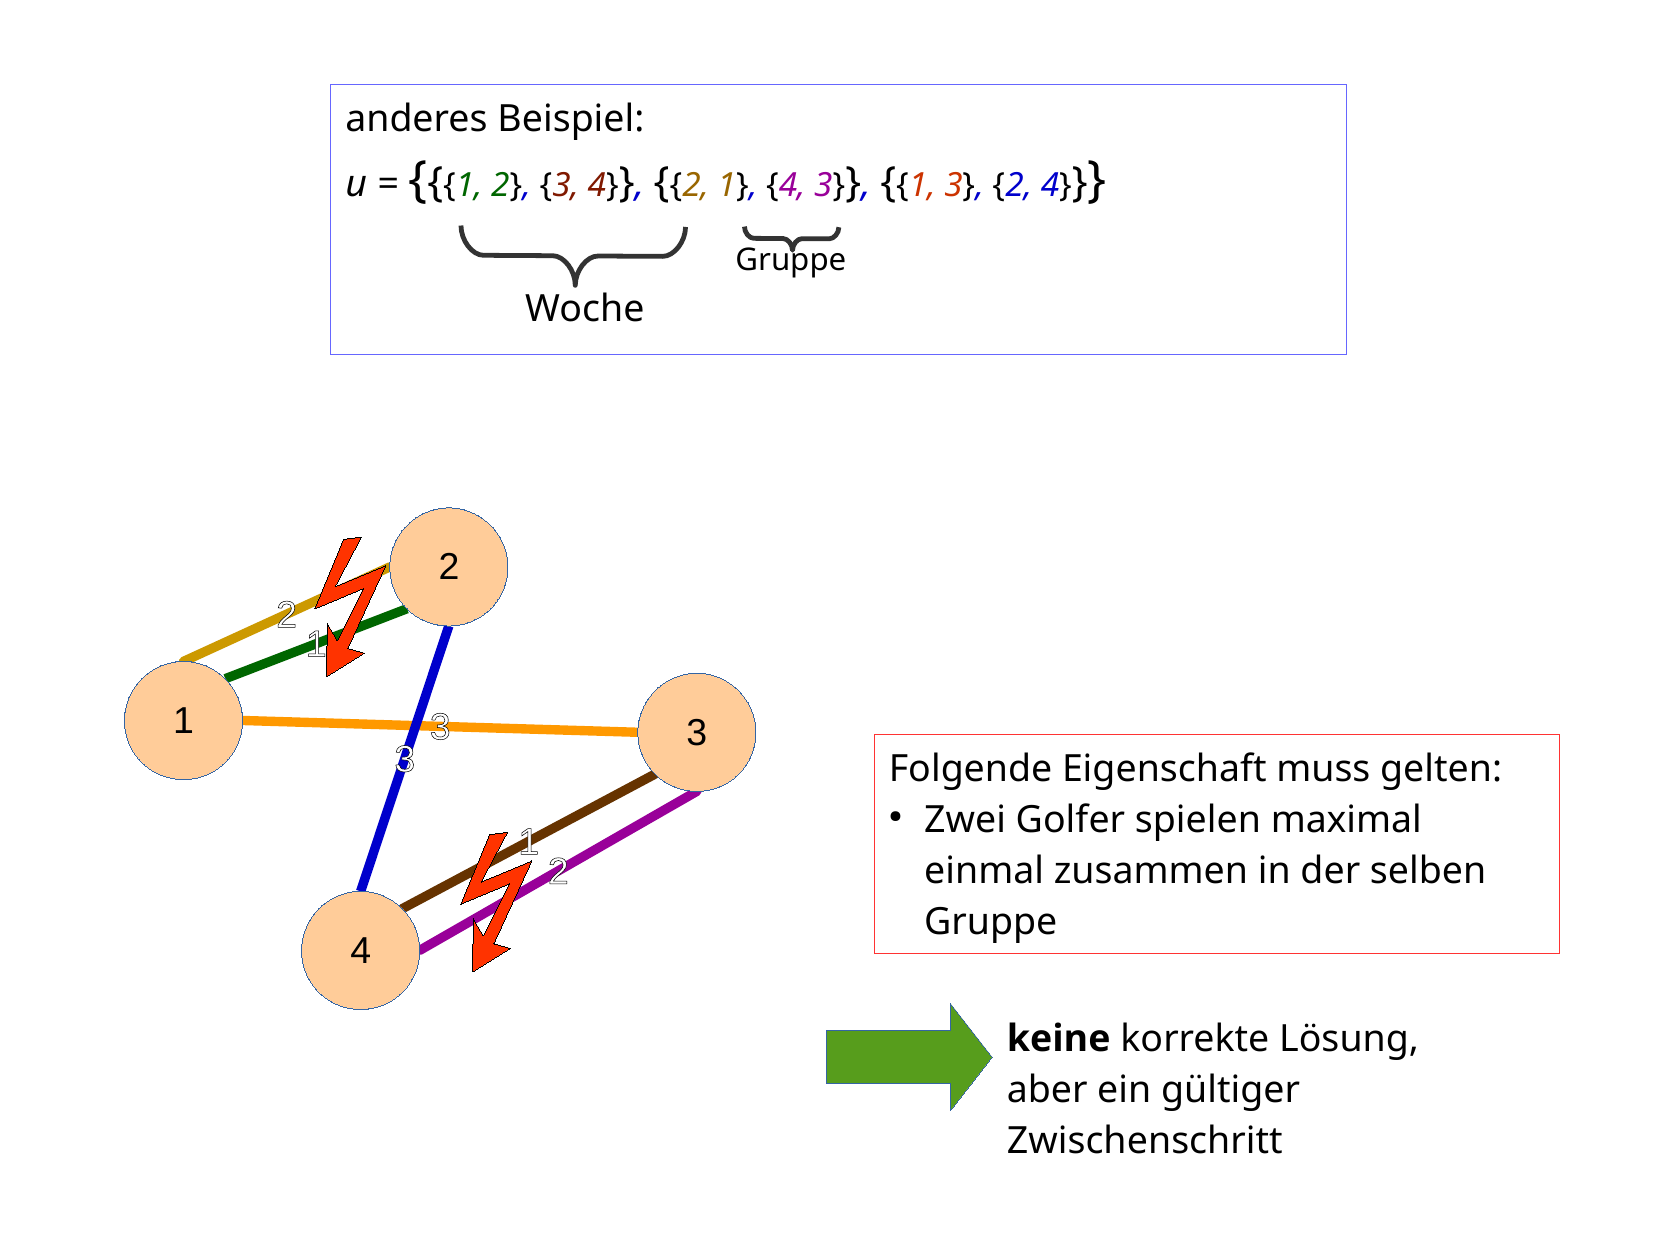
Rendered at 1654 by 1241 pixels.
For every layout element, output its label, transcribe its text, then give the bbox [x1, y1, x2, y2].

text_box anderes Beispiel: u = {{{1, 2}, {3, 4}}, {{2, 1}, {4, 3}}, {{1, 3}, {2, 4}}} [330, 84, 1347, 355]
text_box Folgende Eigenschaft muss gelten: Zwei Golfer spielen maximal einmal zusammen in der selben Gruppe [874, 734, 1560, 922]
text_box [460, 832, 532, 972]
text_box Woche [496, 274, 674, 343]
text_box [314, 537, 386, 677]
text_box [826, 1003, 992, 1111]
text_box 2 [389, 507, 508, 627]
text_box 4 [301, 891, 420, 1010]
text_box 3 [637, 673, 756, 792]
text_box Gruppe [720, 229, 887, 289]
text_box 1 [124, 661, 243, 780]
text_box keine korrekte Lösung, aber ein gültiger Zwischenschritt [992, 1003, 1524, 1145]
